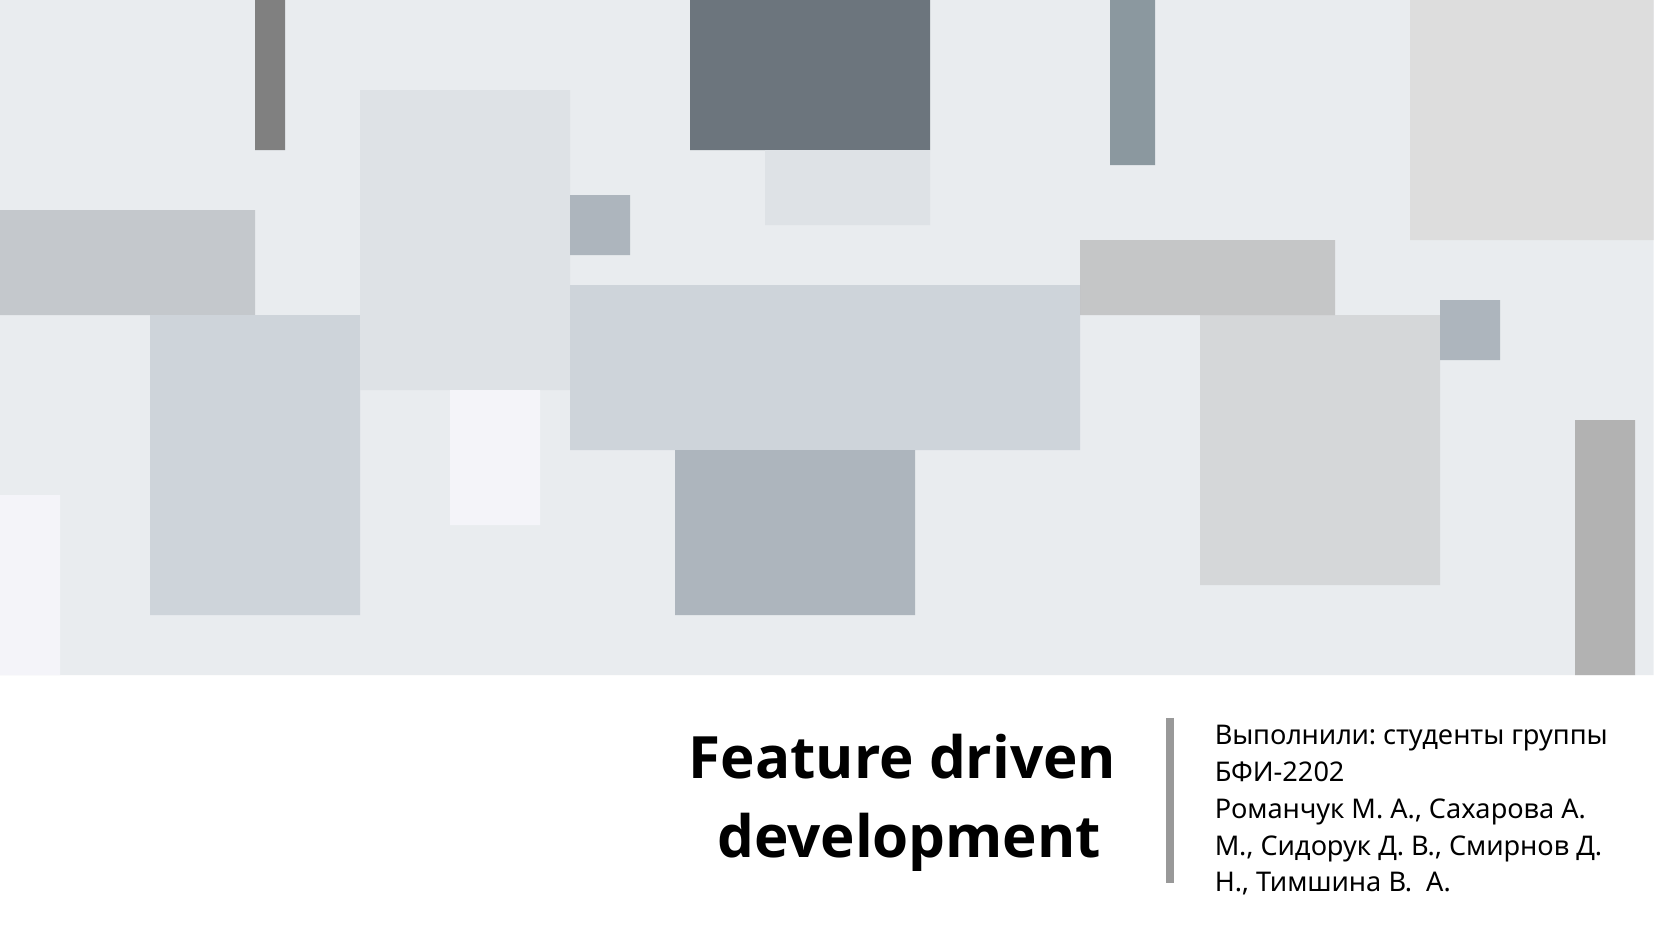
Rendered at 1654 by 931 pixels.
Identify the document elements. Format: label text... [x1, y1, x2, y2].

text_box Feature driven development [472, 708, 1131, 931]
text_box Выполнили: студенты группы БФИ-2202 Романчук М. А., Сахарова А. М., Сидорук Д. В., Смирнов Д. Н., Тимшина В. А. [1200, 708, 1625, 931]
